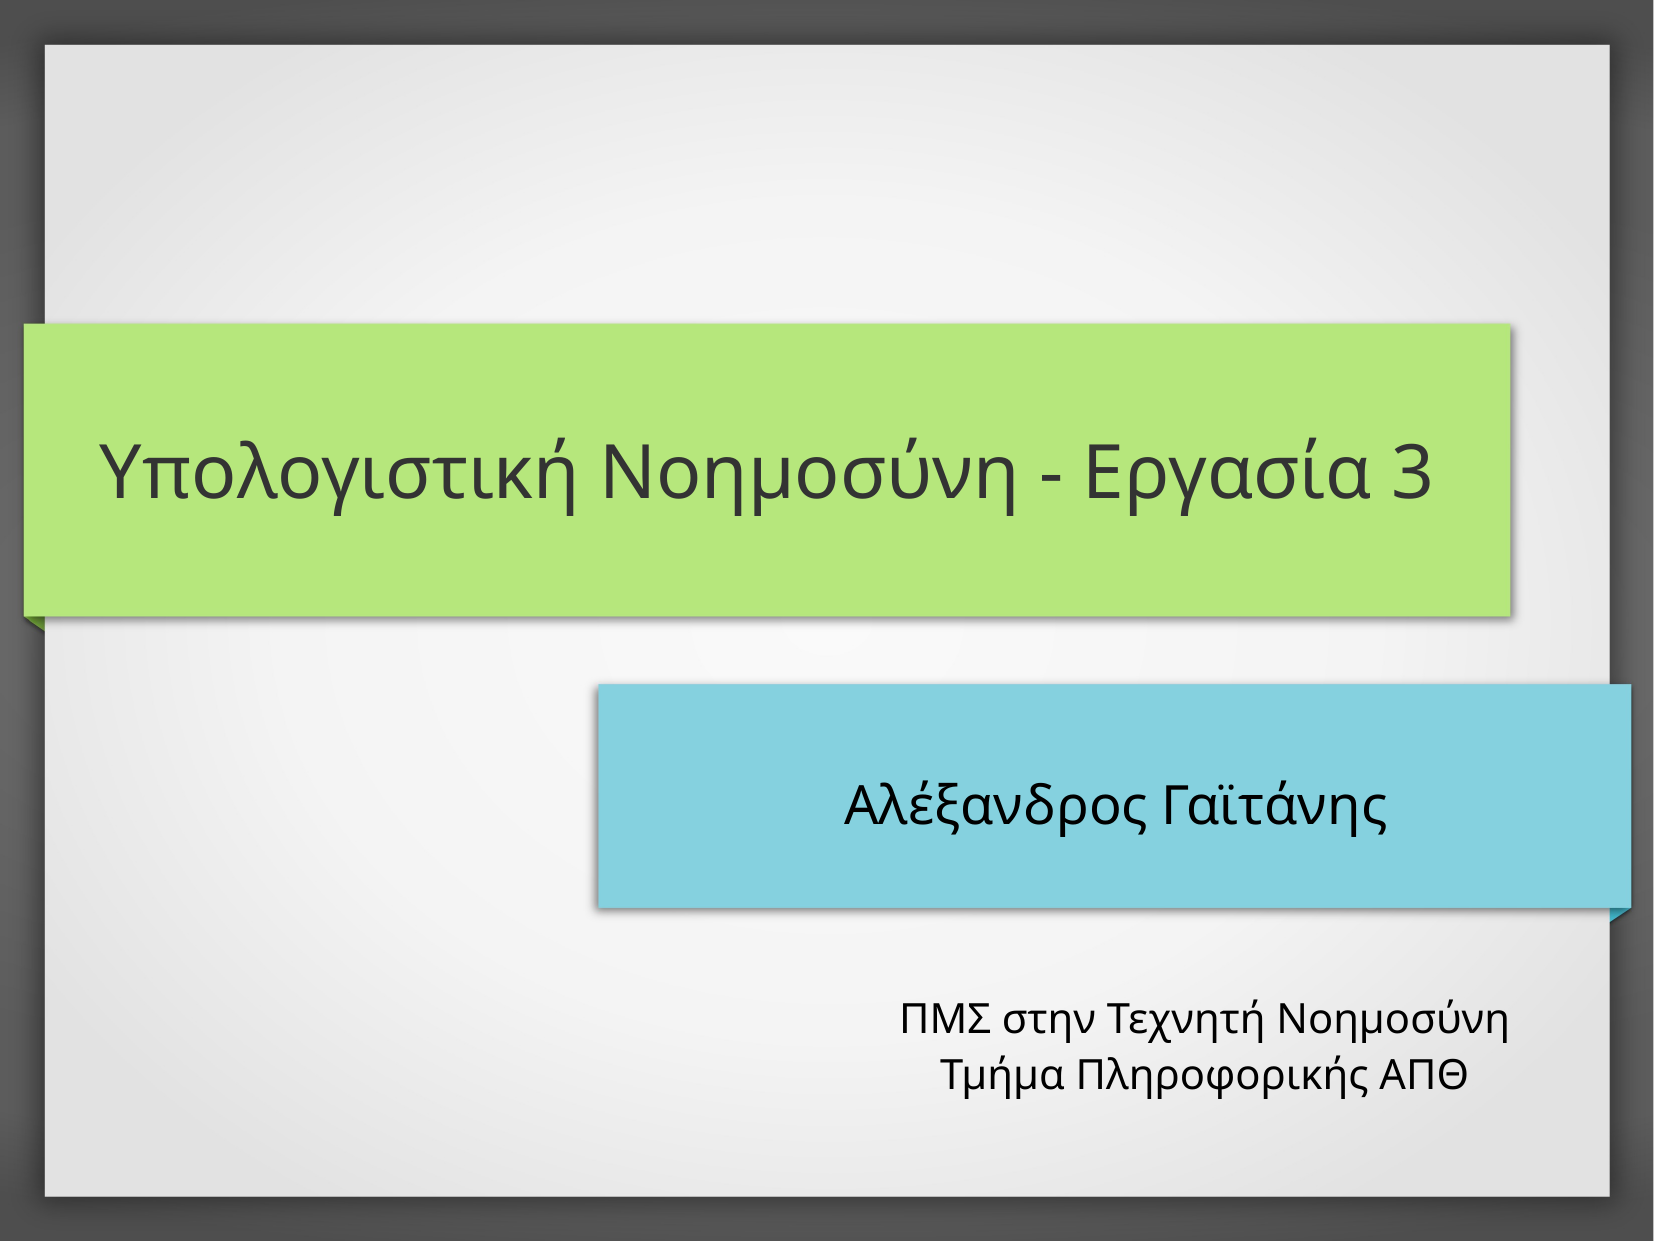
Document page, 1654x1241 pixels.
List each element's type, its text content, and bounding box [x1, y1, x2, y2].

subtitle Αλέξανδρος Γαϊτάνης [637, 720, 1595, 886]
text_box ΠΜΣ στην Τεχνητή Νοημοσύνη Τμήμα Πληροφορικής ΑΠΘ [850, 944, 1560, 1146]
picture [0, 0, 1654, 1241]
title Υπολογιστική Νοημοσύνη - Εργασία 3 [23, 366, 1512, 574]
